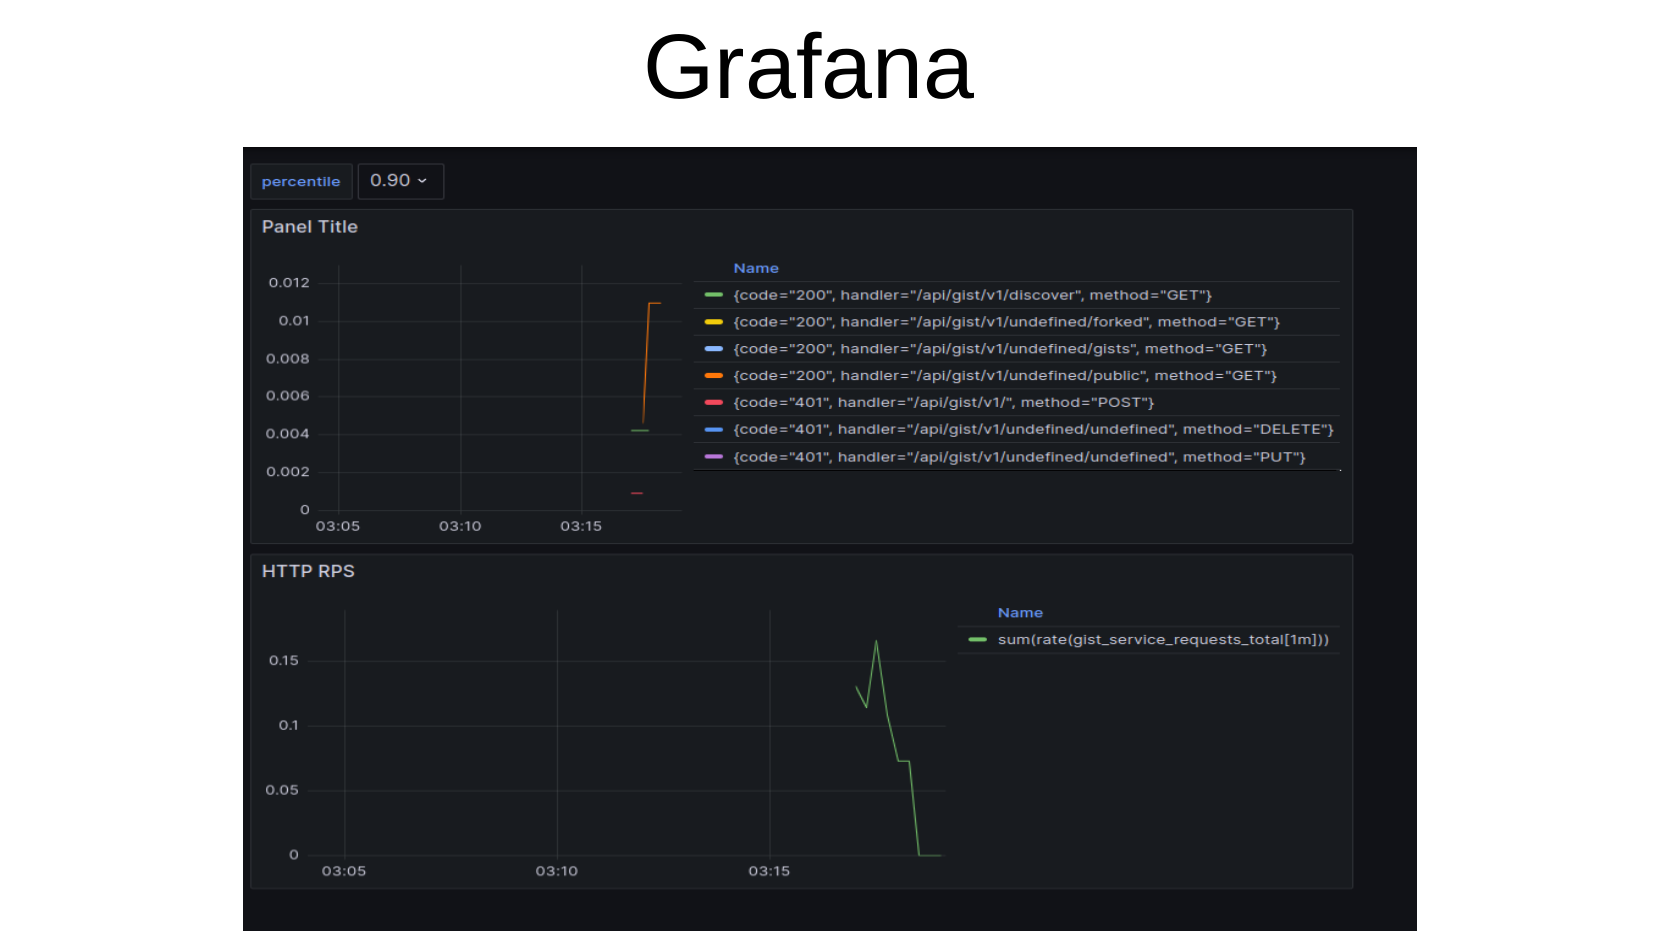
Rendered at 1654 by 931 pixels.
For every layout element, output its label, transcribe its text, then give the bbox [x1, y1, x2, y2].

picture [243, 147, 1417, 931]
title Grafana [171, 15, 1447, 119]
